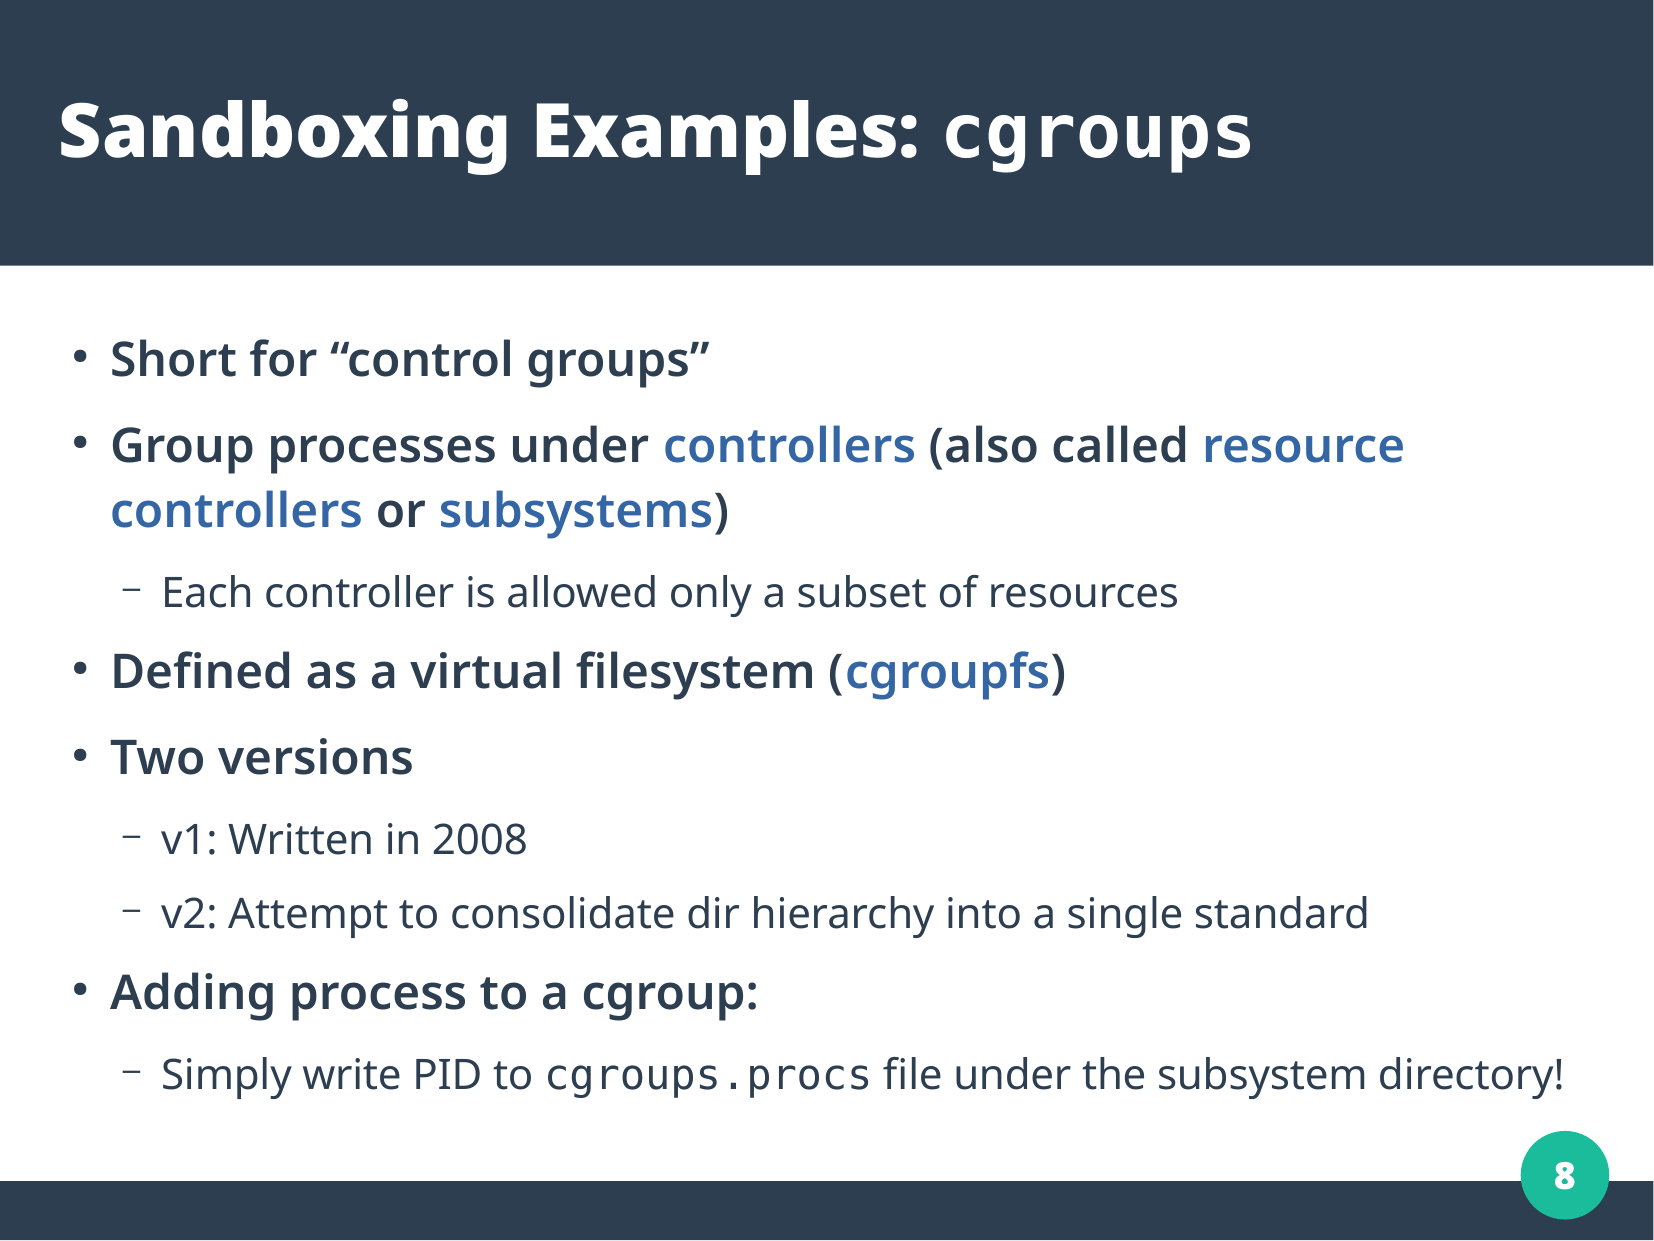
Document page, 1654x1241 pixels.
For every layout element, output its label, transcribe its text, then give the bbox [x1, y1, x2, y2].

title Sandboxing Examples: cgroups [59, 49, 1595, 207]
list Short for “control groups” Group processes under controllers (also called resource controllers or subsystems) Each controller is allowed only a subset of resources Defined as a virtual filesystem (cgroupfs) Two versions v1: Written in 2008 v2: Attempt to consolidate dir hierarchy into a single standard Adding process to a cgroup: Simply write PID to cgroups.procs file under the subsystem directory! [59, 324, 1595, 1152]
